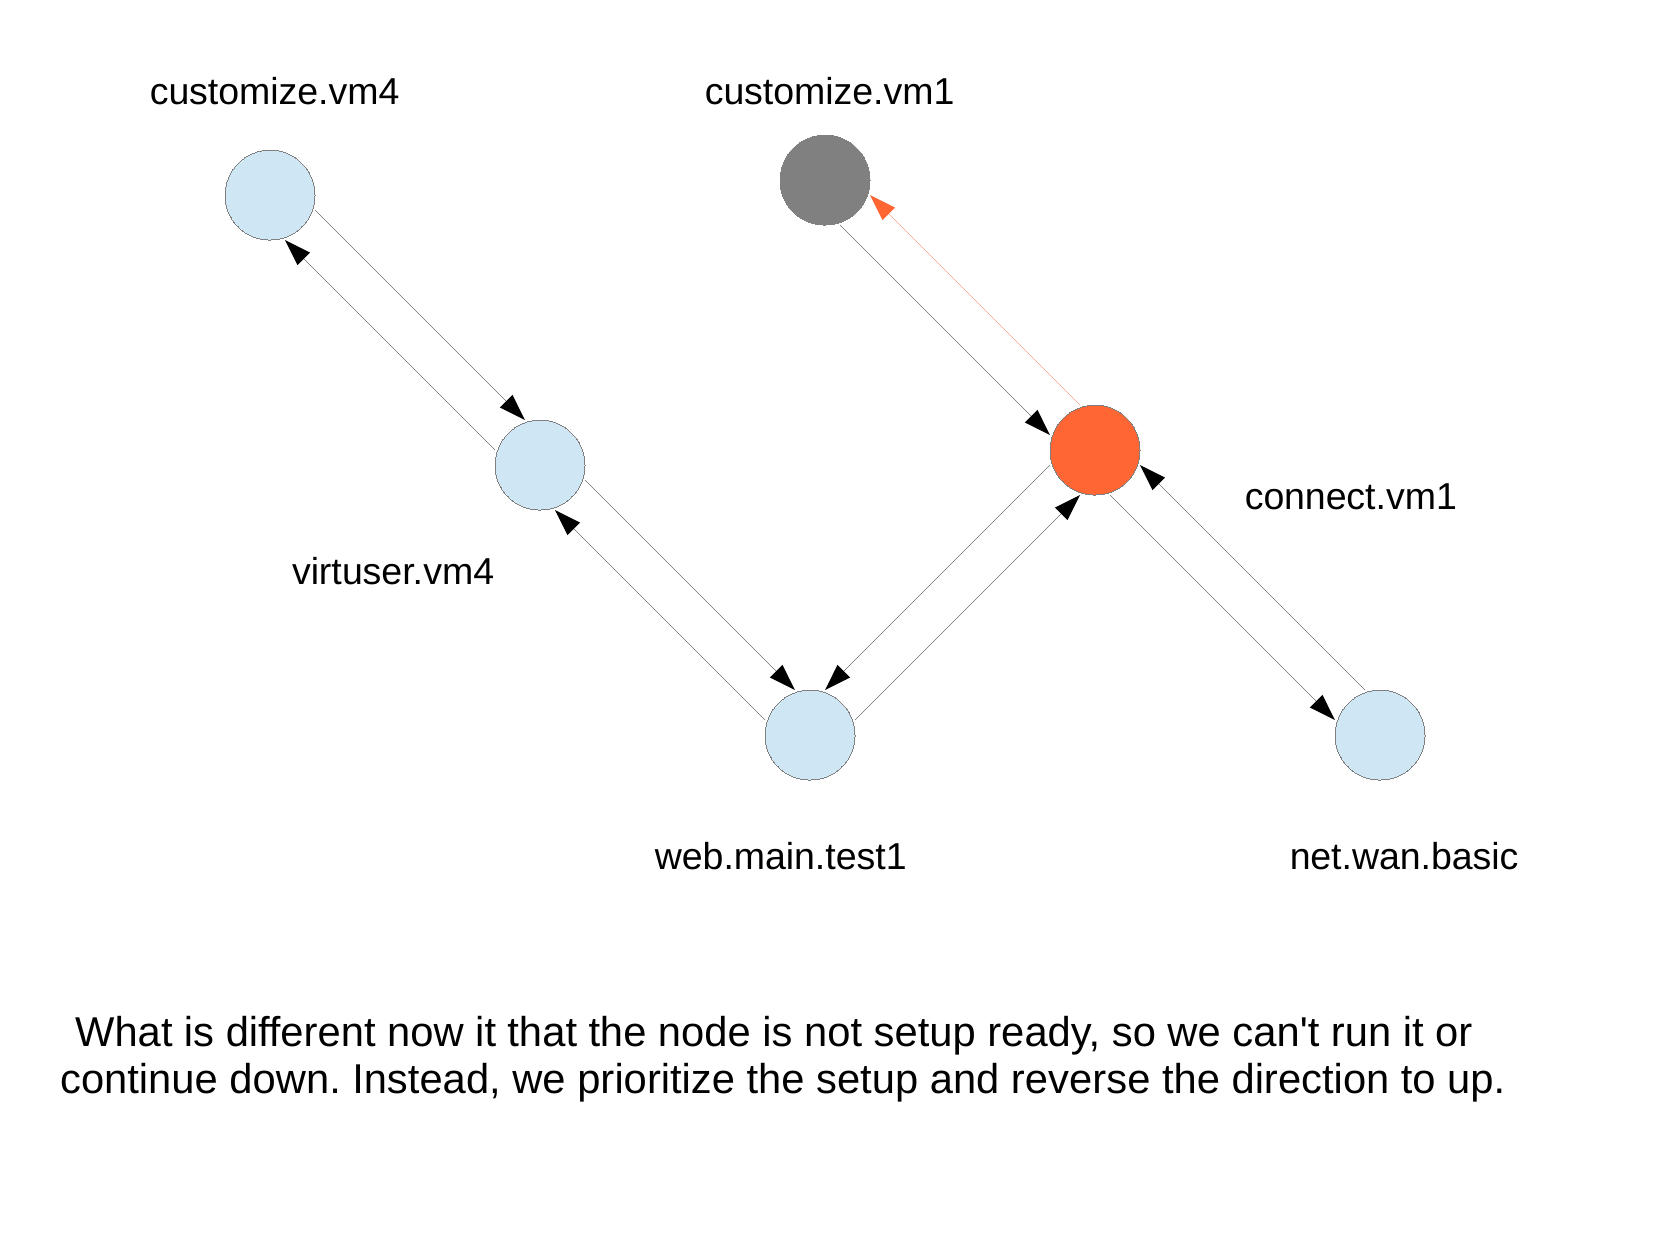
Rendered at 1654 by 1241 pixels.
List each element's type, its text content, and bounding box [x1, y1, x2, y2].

text_box [780, 135, 871, 226]
text_box net.wan.basic [1275, 828, 1580, 886]
text_box What is different now it that the node is not setup ready, so we can't run it or continue down. Instead, we prioritize the setup and reverse the direction to up. [60, 940, 1591, 1171]
text_box customize.vm4 [135, 63, 456, 121]
text_box connect.vm1 [1230, 468, 1545, 526]
text_box [1335, 690, 1426, 781]
text_box virtuser.vm4 [277, 543, 541, 601]
text_box [225, 150, 316, 241]
text_box [1050, 405, 1141, 496]
text_box web.main.test1 [640, 828, 958, 886]
text_box customize.vm1 [690, 63, 1011, 121]
text_box [495, 420, 586, 511]
text_box [765, 690, 856, 781]
